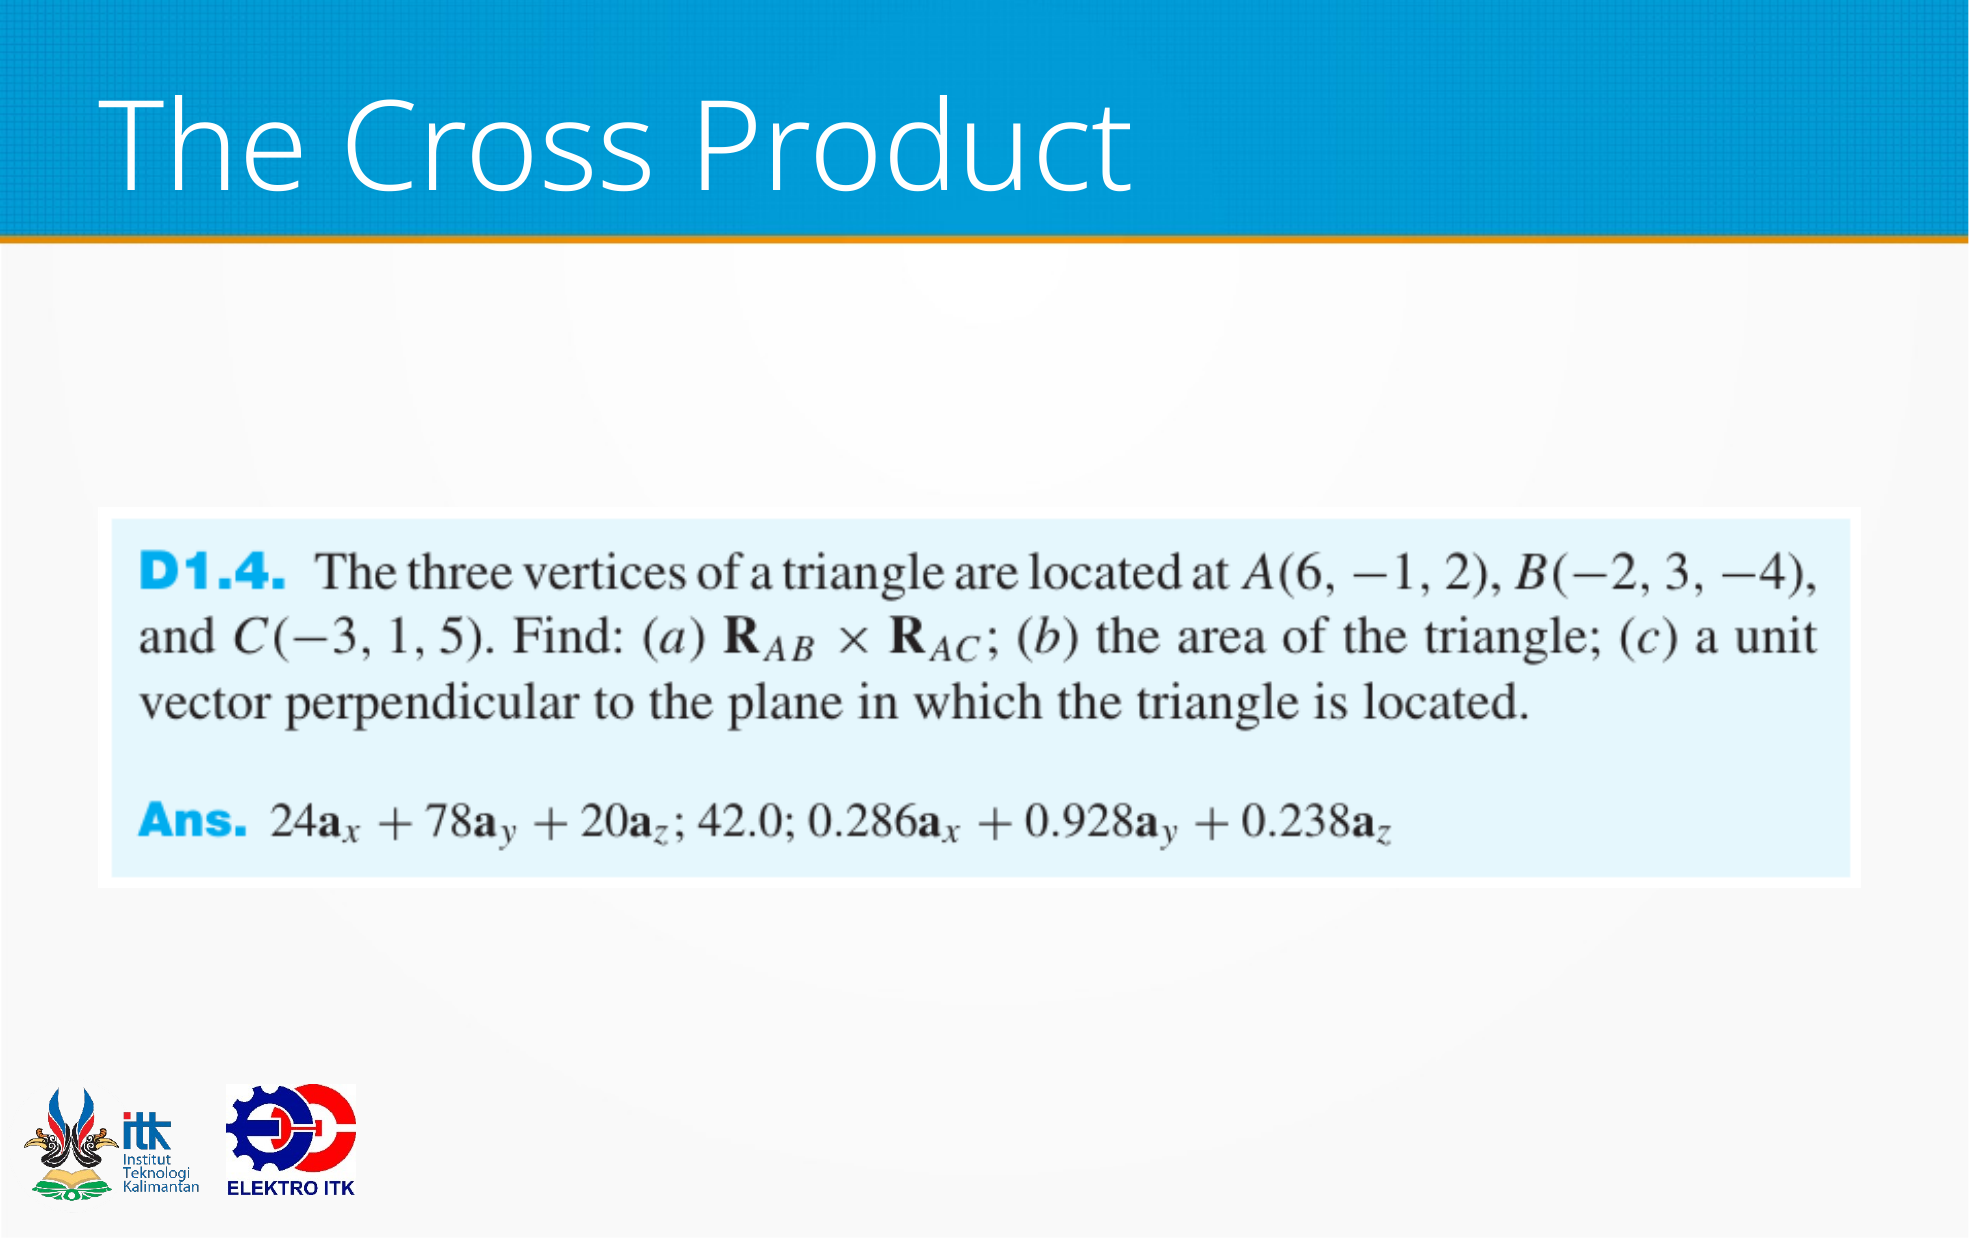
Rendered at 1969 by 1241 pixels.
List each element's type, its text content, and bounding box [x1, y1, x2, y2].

picture [0, 233, 1969, 1241]
title The Cross Product [98, 19, 1870, 227]
